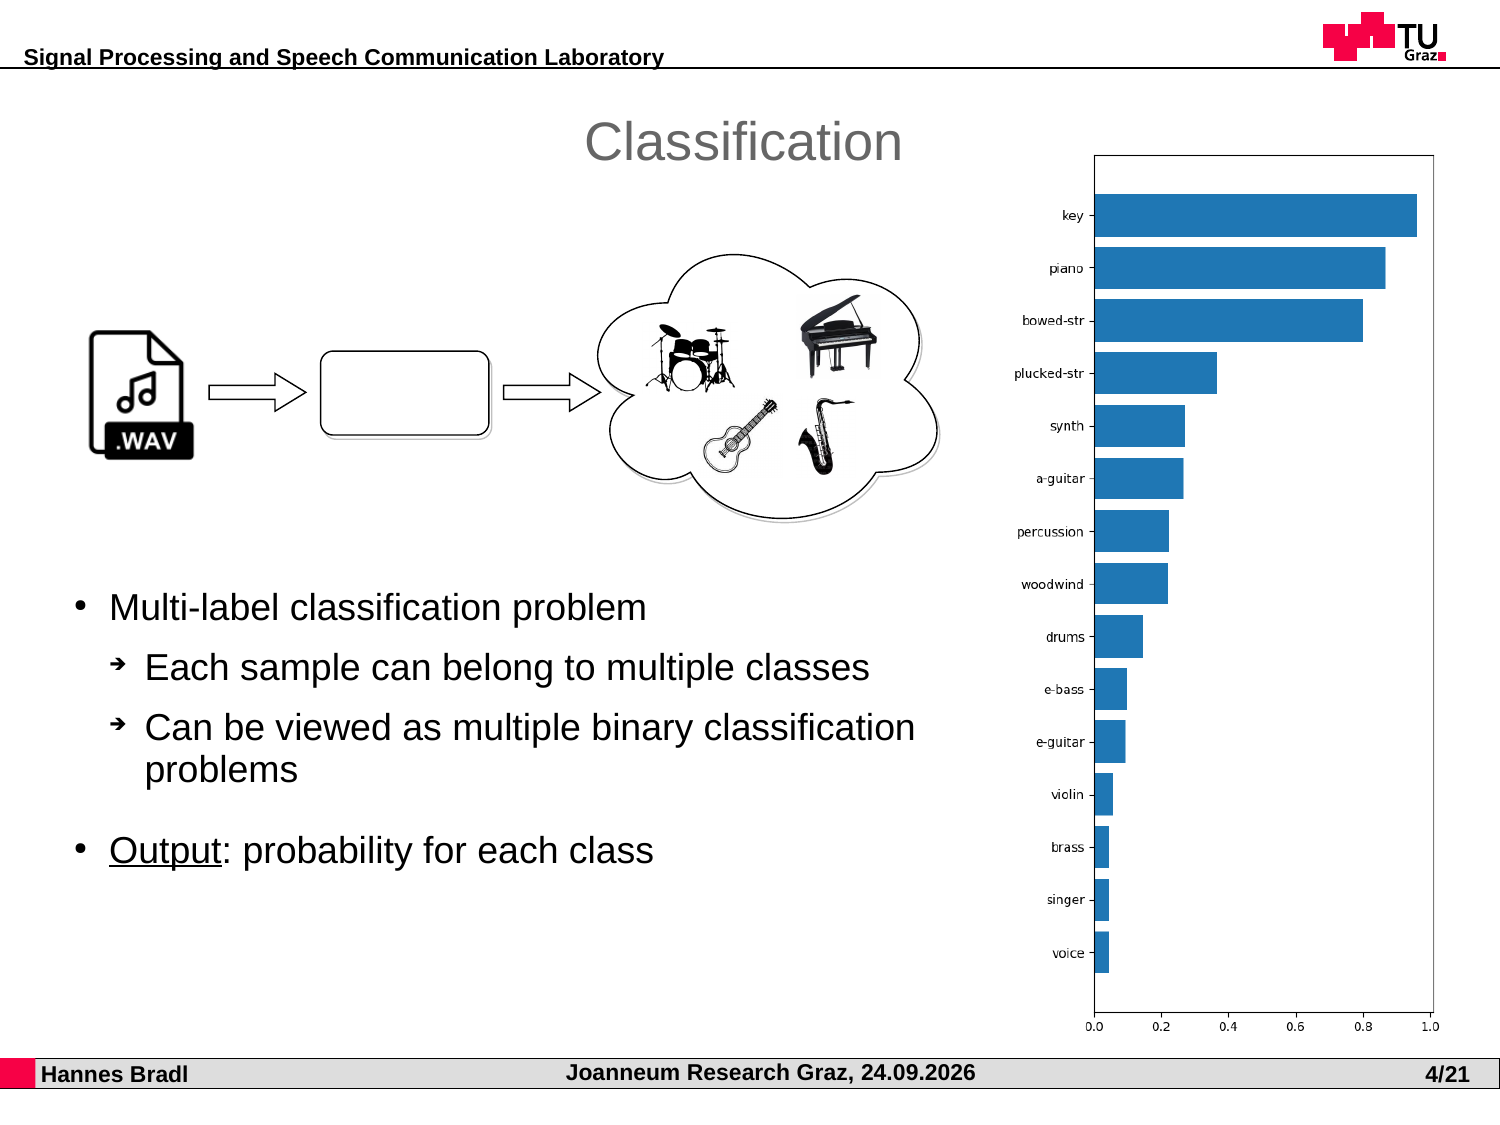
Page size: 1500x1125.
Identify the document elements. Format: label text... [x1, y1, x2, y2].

text_box Multi-label classification problem Each sample can belong to multiple classes Can be viewed as multiple binary classification problems Output: probability for each class [59, 578, 1000, 945]
picture [1000, 141, 1453, 1047]
picture [81, 224, 957, 544]
list Classification [107, 106, 1382, 201]
